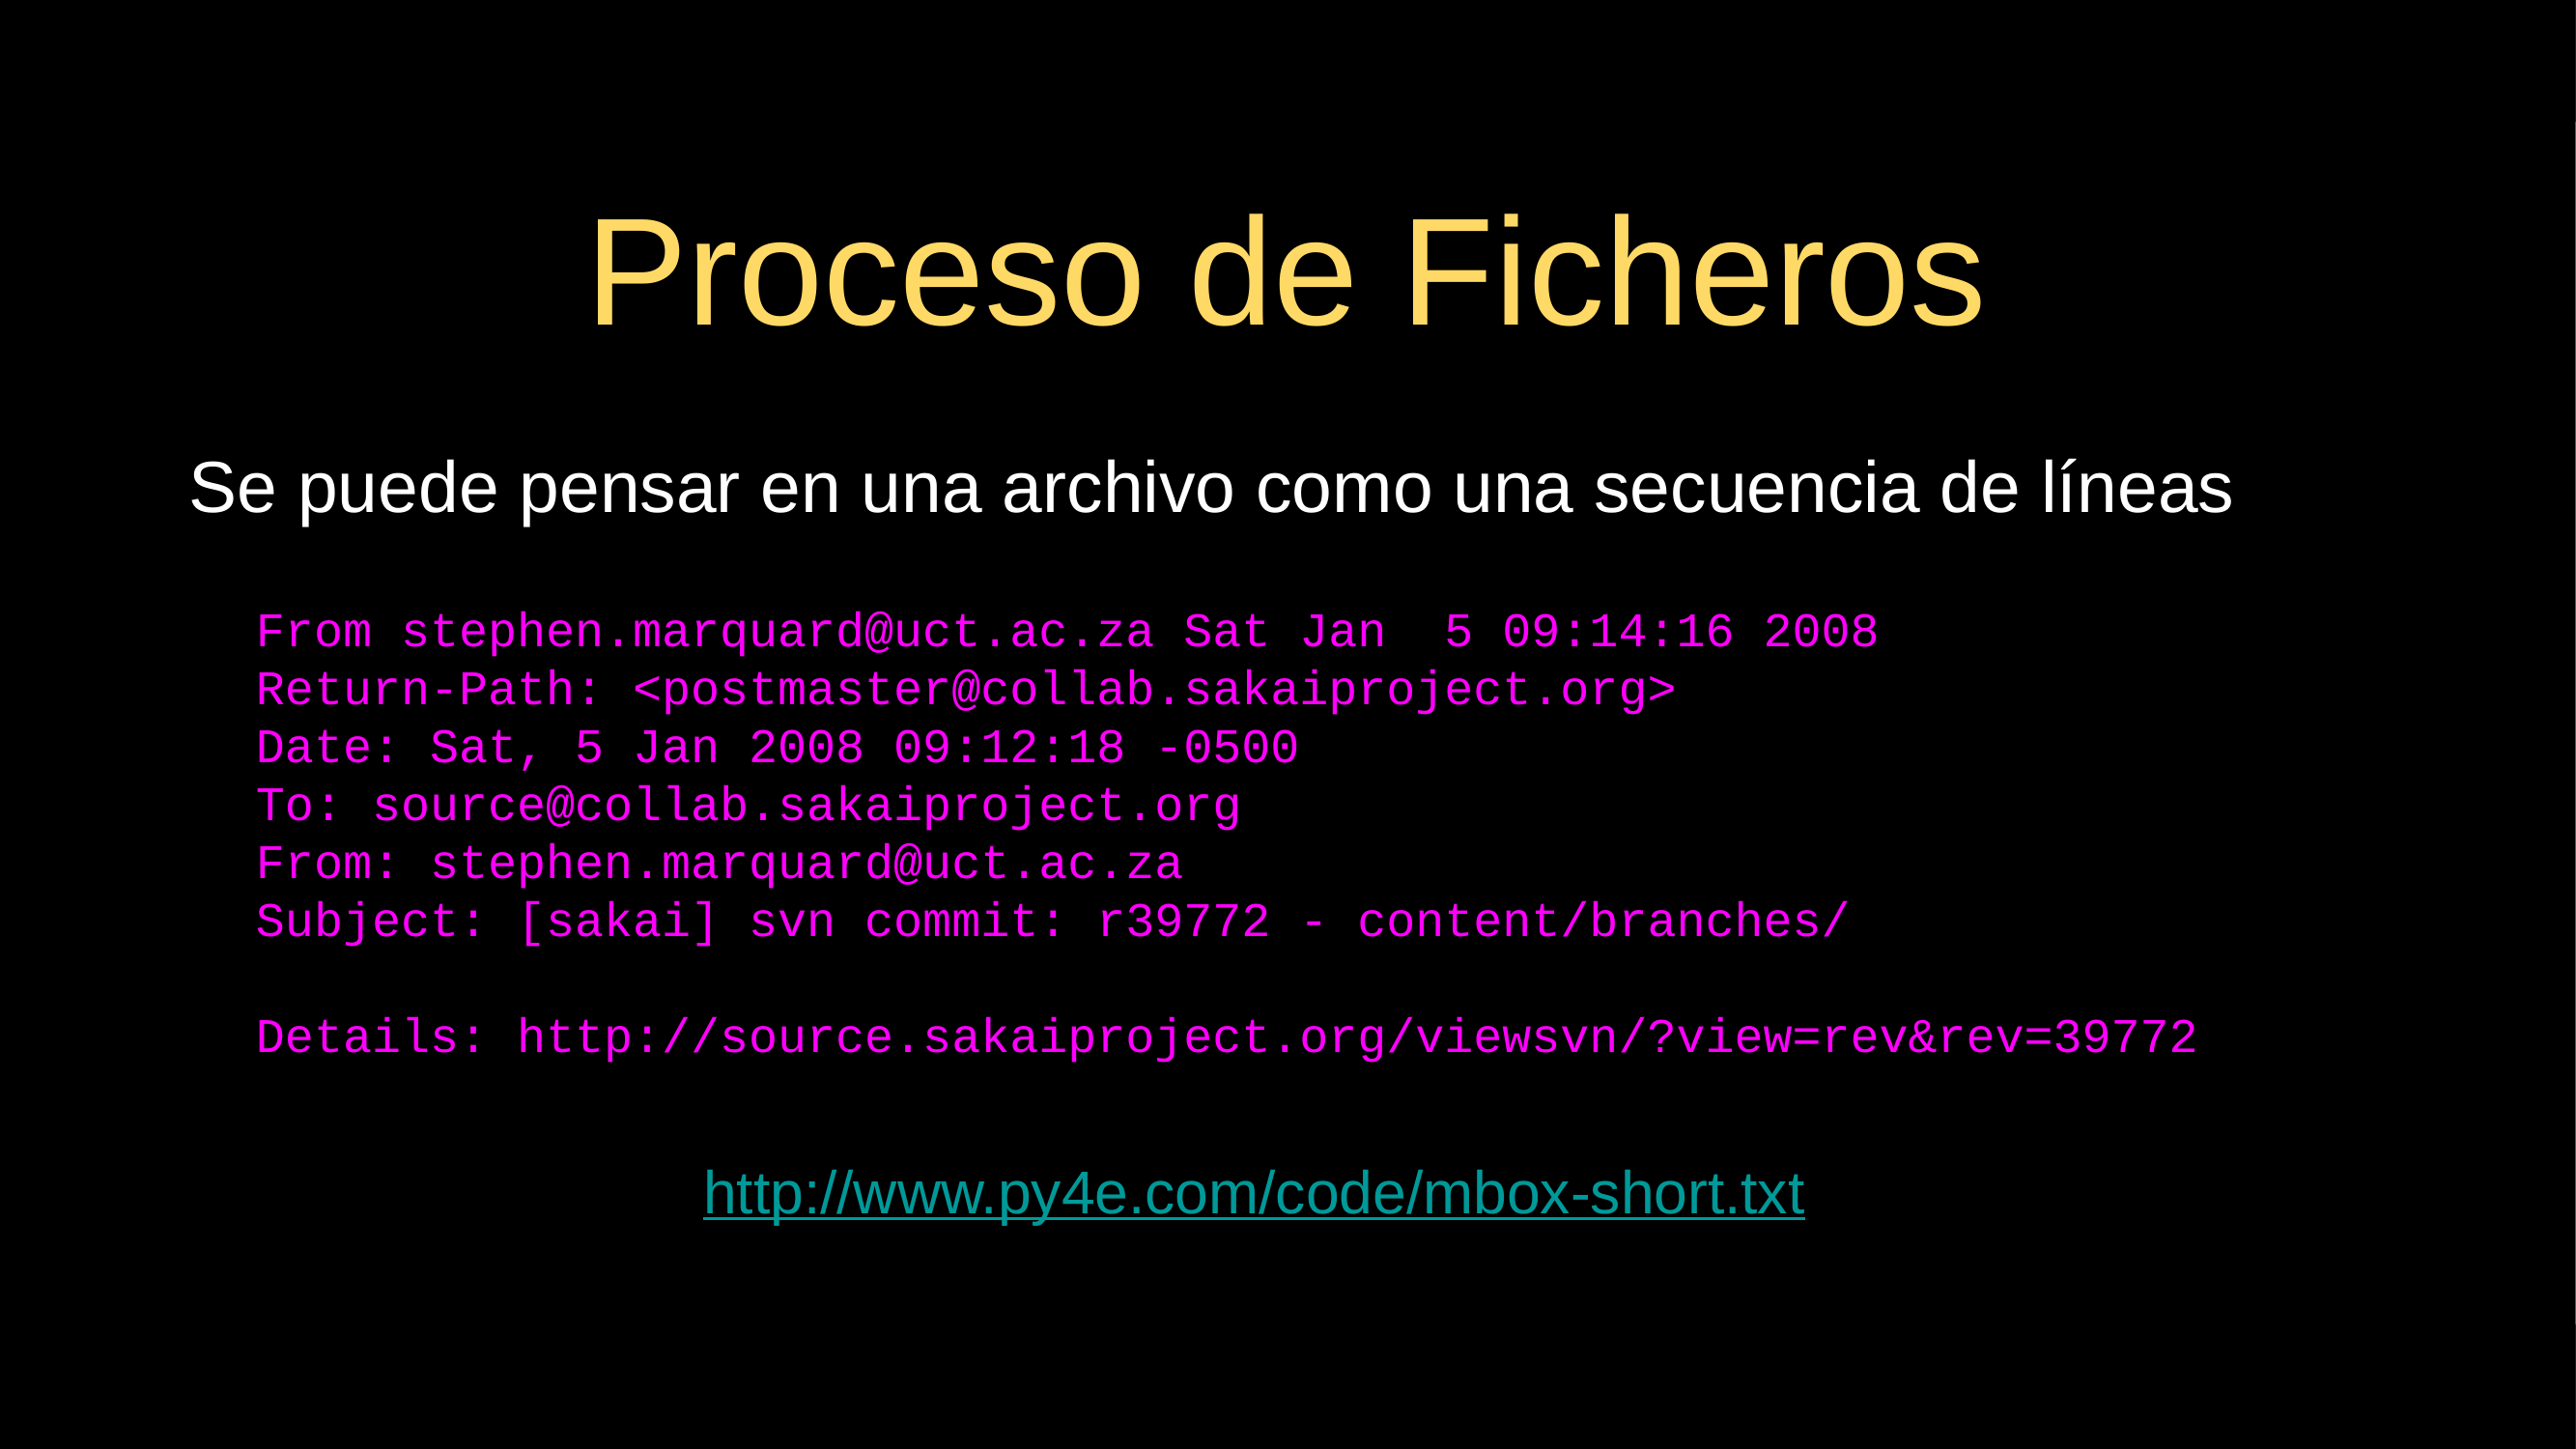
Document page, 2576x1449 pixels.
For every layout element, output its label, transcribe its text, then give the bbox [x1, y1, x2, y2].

text_box From stephen.marquard@uct.ac.za Sat Jan 5 09:14:16 2008 Return-Path: <postmaster@collab.sakaiproject.org> Date: Sat, 5 Jan 2008 09:12:18 -0500 To: source@collab.sakaiproject.org From: stephen.marquard@uct.ac.za Subject: [sakai] svn commit: r39772 - content/branches/ Details: http://source.sakaiproject.org/viewsvn/?view=rev&rev=39772 [256, 554, 2294, 1106]
title Proceso de Ficheros [183, 125, 2391, 403]
list Se puede pensar en una archivo como una secuencia de líneas [183, 412, 2391, 554]
text_box http://www.py4e.com/code/mbox-short.txt [494, 1140, 2016, 1239]
